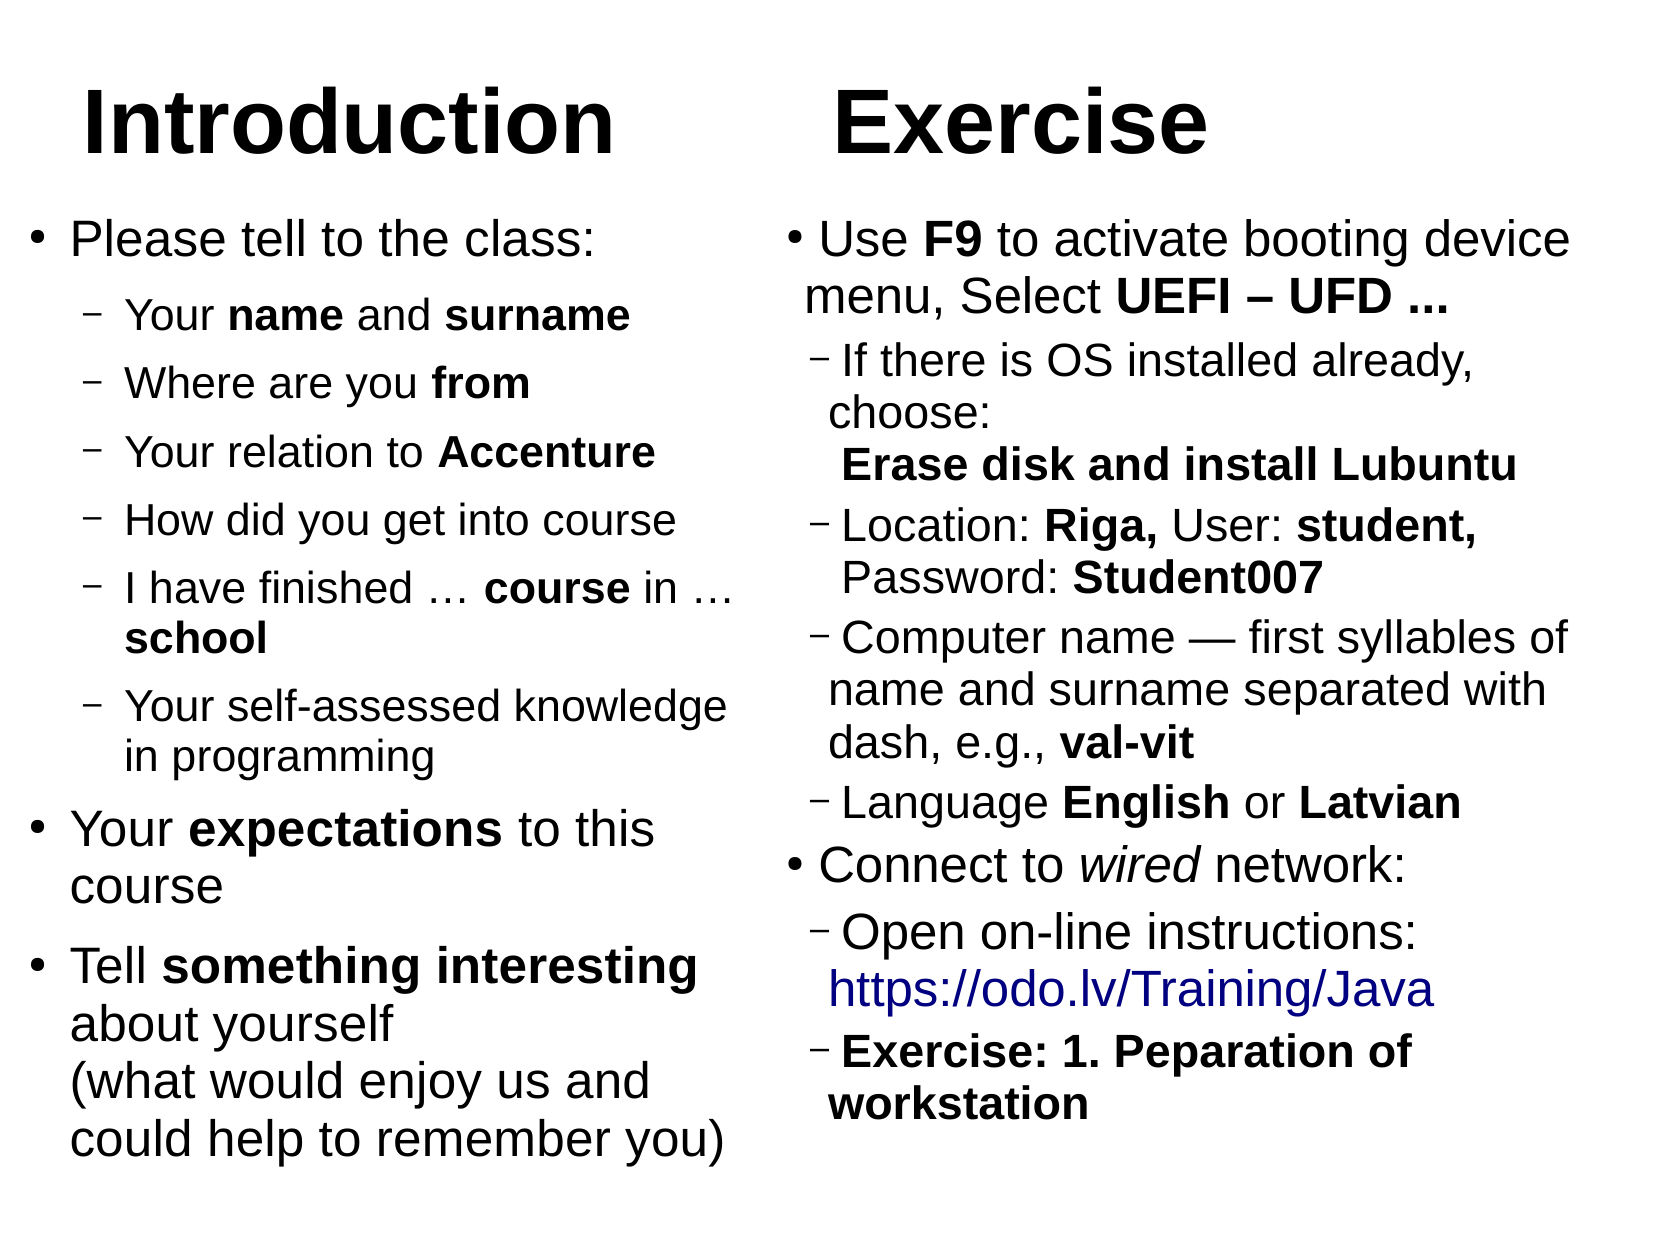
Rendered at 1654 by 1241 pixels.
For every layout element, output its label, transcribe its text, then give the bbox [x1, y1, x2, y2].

title Introduction Exercise [82, 49, 1571, 196]
list Please tell to the class: Your name and surname Where are you from Your relation to Accenture How did you get into course I have finished … course in … school Your self-assessed knowledge in programming Your expectations to this course Tell something interesting about yourself (what would enjoy us and could help to remember you) [15, 210, 766, 1186]
list Use F9 to activate booting device menu, Select UEFI – UFD ... If there is OS installed already, choose: Erase disk and install Lubuntu Location: Riga, User: student, Password: Student007 Computer name — first syllables of name and surname separated with dash, e.g., val-vit Language English or Latvian Connect to wired network: Open on-line instructions: https://odo.lv/Training/Java Exercise: 1. Peparation of workstation [780, 210, 1651, 1171]
